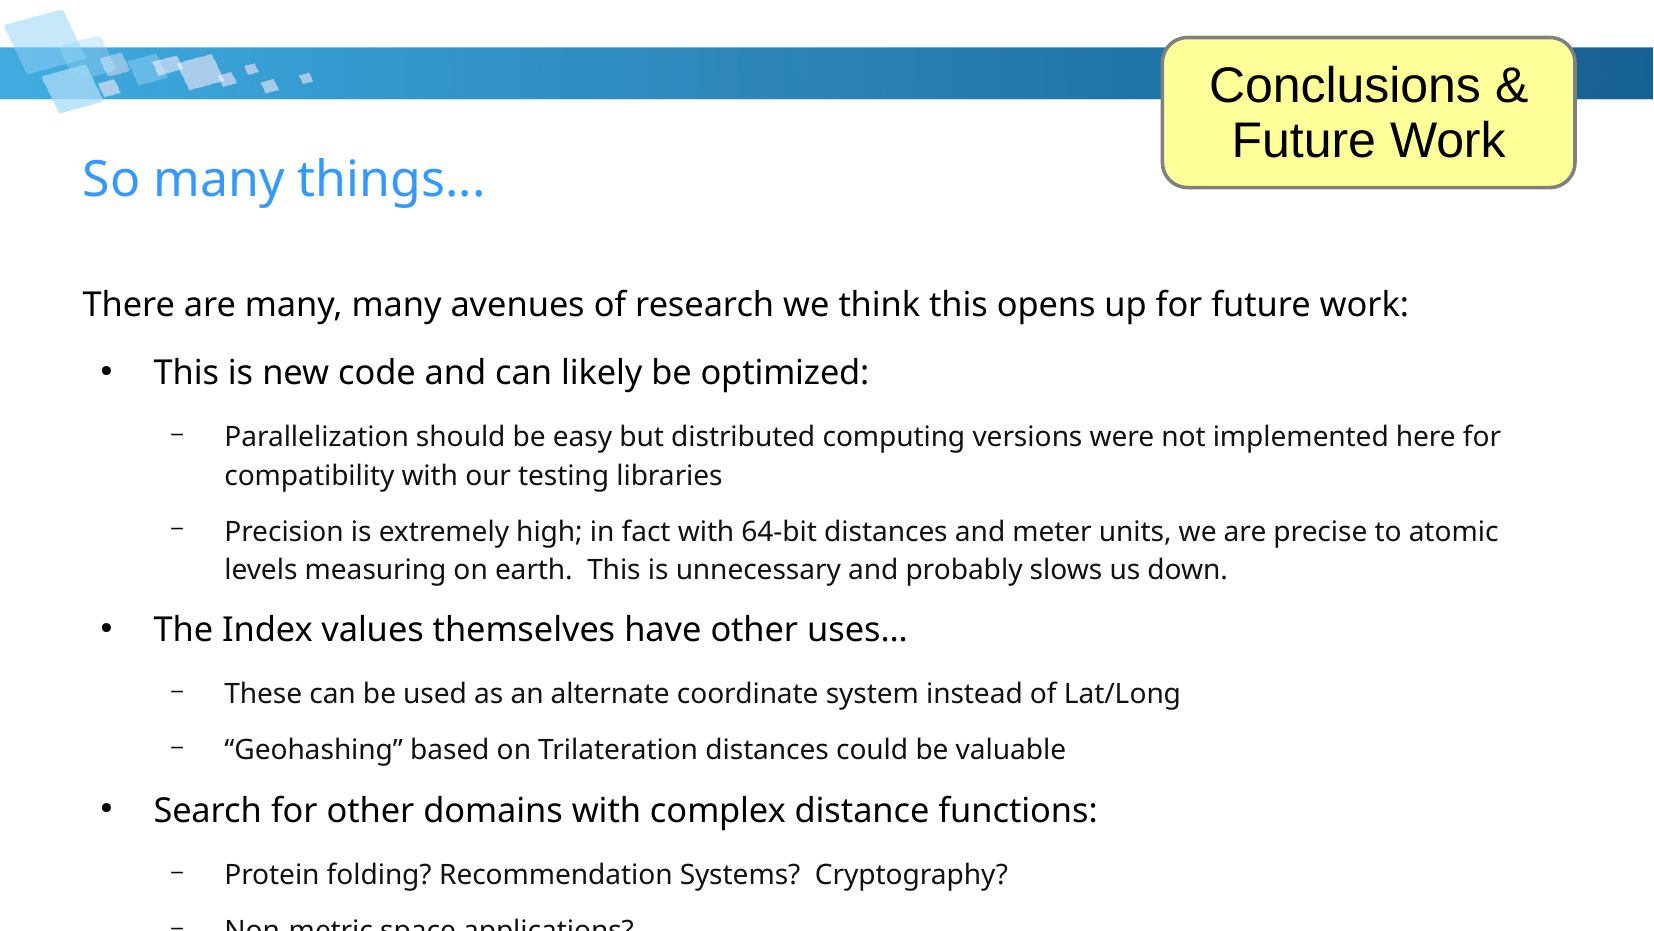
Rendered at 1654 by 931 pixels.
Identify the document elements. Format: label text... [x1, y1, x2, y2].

text_box Conclusions & Future Work [1162, 37, 1576, 188]
list There are many, many avenues of research we think this opens up for future work: This is new code and can likely be optimized: Parallelization should be easy but distributed computing versions were not implemented here for compatibility with our testing libraries Precision is extremely high; in fact with 64-bit distances and meter units, we are precise to atomic levels measuring on earth. This is unnecessary and probably slows us down. The Index values themselves have other uses… These can be used as an alternate coordinate system instead of Lat/Long “Geohashing” based on Trilateration distances could be valuable Search for other domains with complex distance functions: Protein folding? Recommendation Systems? Cryptography? Non-metric space applications? [82, 279, 1571, 876]
picture [0, 0, 1653, 929]
title So many things... [82, 99, 1571, 255]
